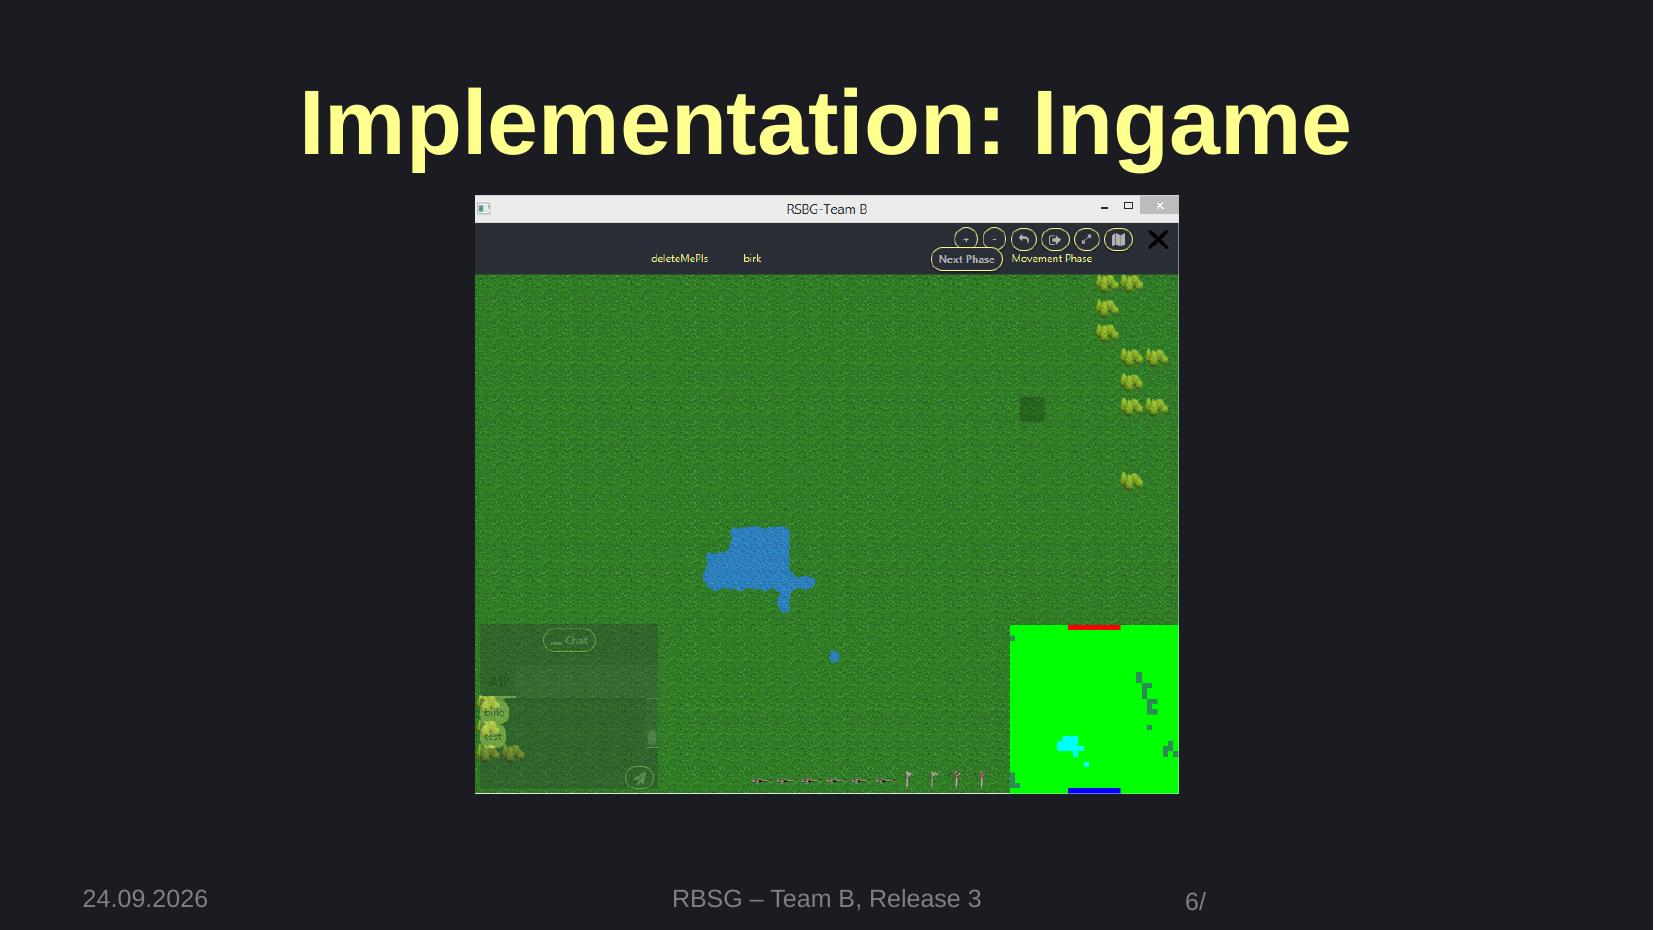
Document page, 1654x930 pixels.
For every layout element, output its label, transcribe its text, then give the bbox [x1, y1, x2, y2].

text_box / [1185, 885, 1571, 912]
text_box RBSG – Team B, Release 3 [565, 882, 1090, 912]
title Implementation: Ingame [82, 61, 1571, 173]
text_box 13.08.2019 [82, 882, 468, 912]
picture [475, 195, 1179, 794]
